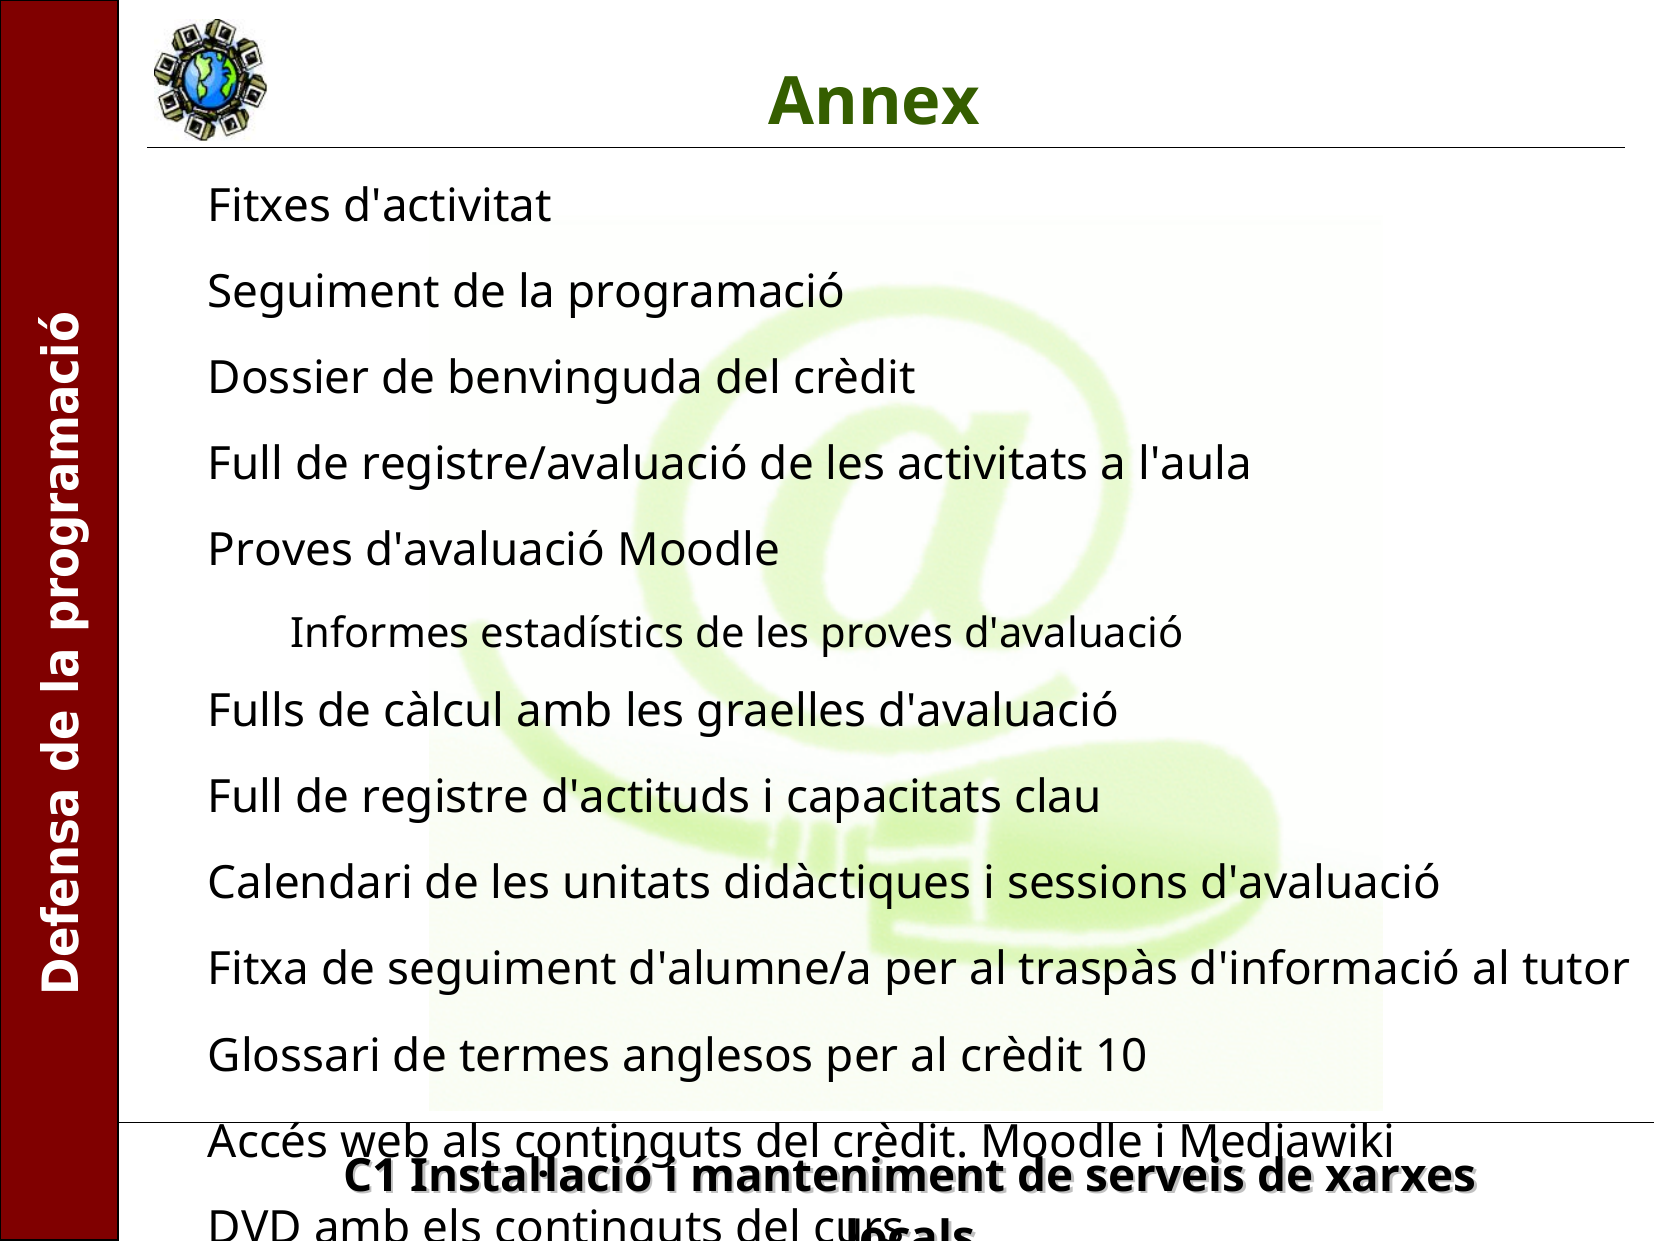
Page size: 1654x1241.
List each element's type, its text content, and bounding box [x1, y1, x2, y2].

title Annex [129, 56, 1619, 141]
list Fitxes d'activitat Seguiment de la programació Dossier de benvinguda del crèdit Full de registre/avaluació de les activitats a l'aula Proves d'avaluació Moodle Informes estadístics de les proves d'avaluació Fulls de càlcul amb les graelles d'avaluació Full de registre d'actituds i capacitats clau Calendari de les unitats didàctiques i sessions d'avaluació Fitxa de seguiment d'alumne/a per al traspàs d'informació al tutor Glossari de termes anglesos per al crèdit 10 Accés web als continguts del crèdit. Moodle i Mediawiki DVD amb els continguts del curs Bibliografia [113, 172, 1634, 1111]
picture [154, 19, 268, 56]
